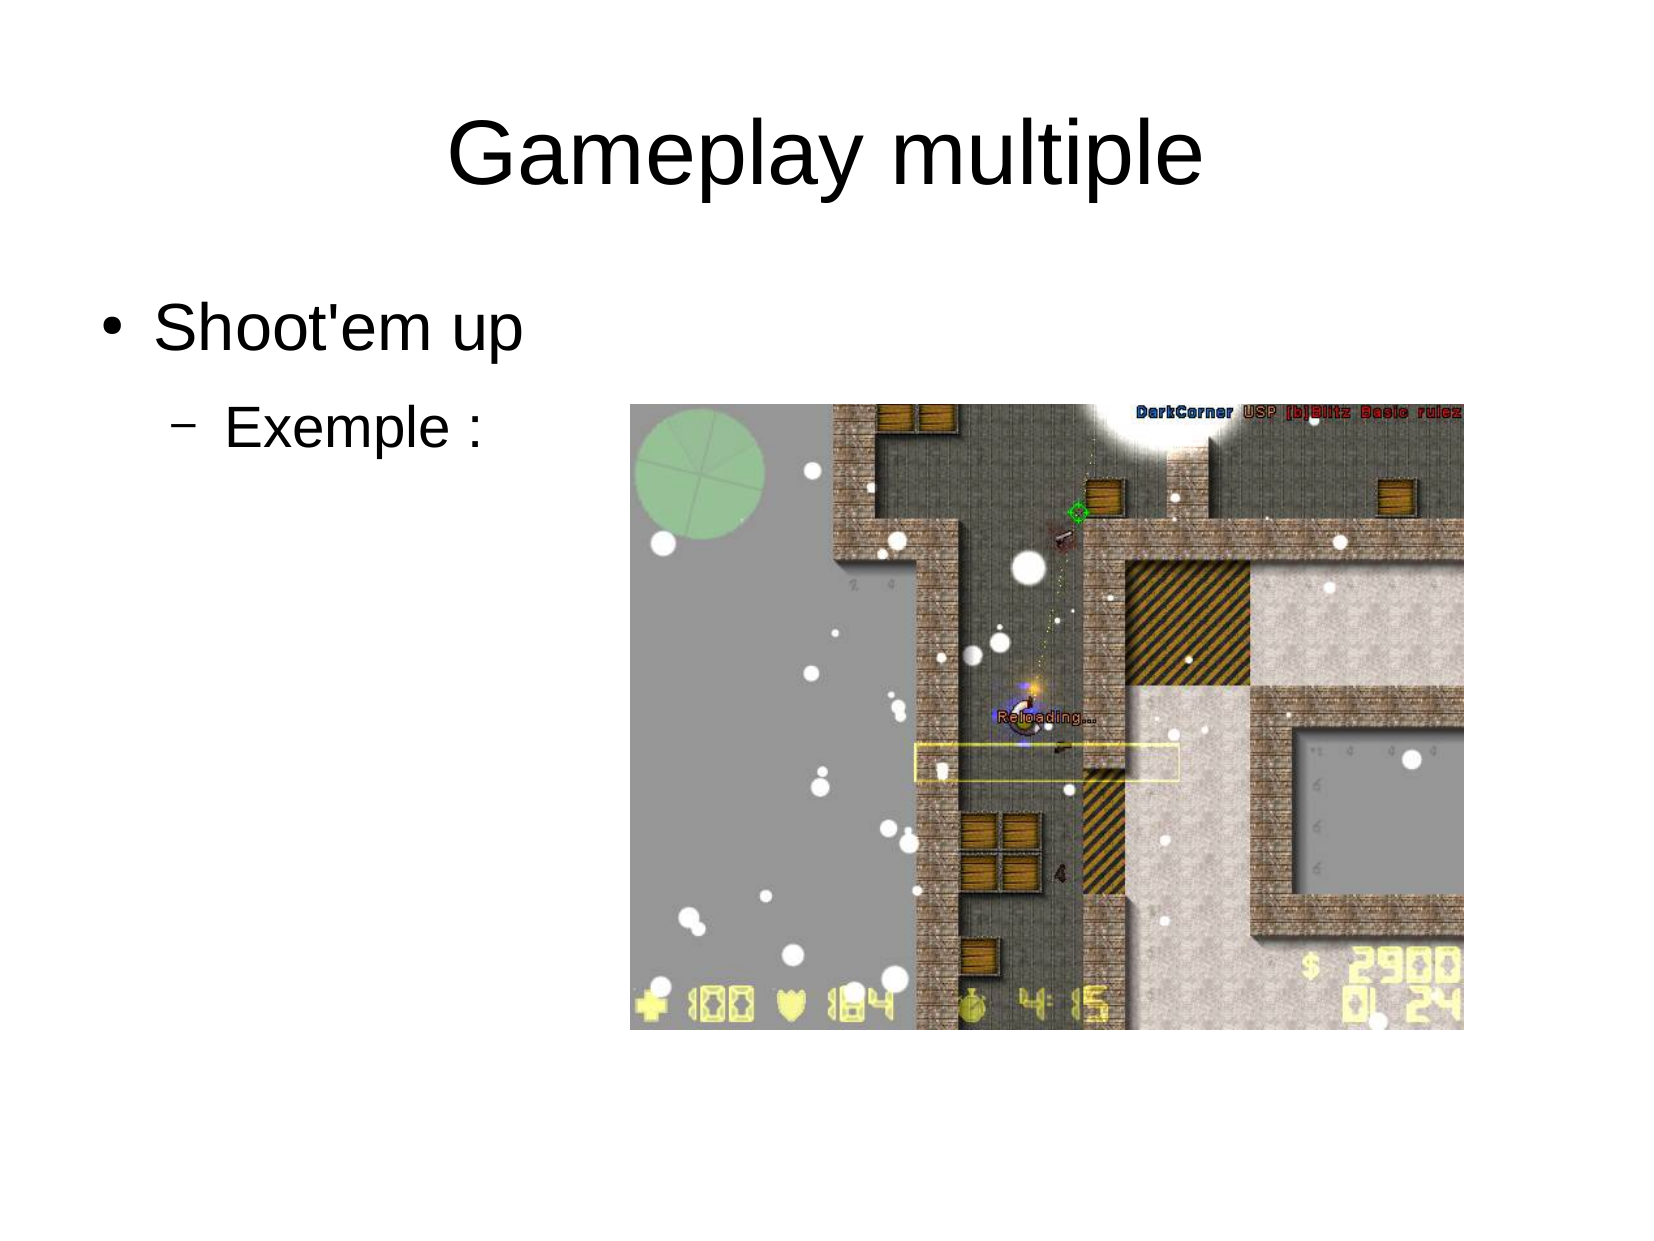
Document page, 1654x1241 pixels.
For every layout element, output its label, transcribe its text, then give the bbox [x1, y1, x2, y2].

list Shoot'em up Exemple : [82, 290, 1538, 1010]
picture [630, 404, 1464, 1030]
title Gameplay multiple [82, 49, 1571, 257]
